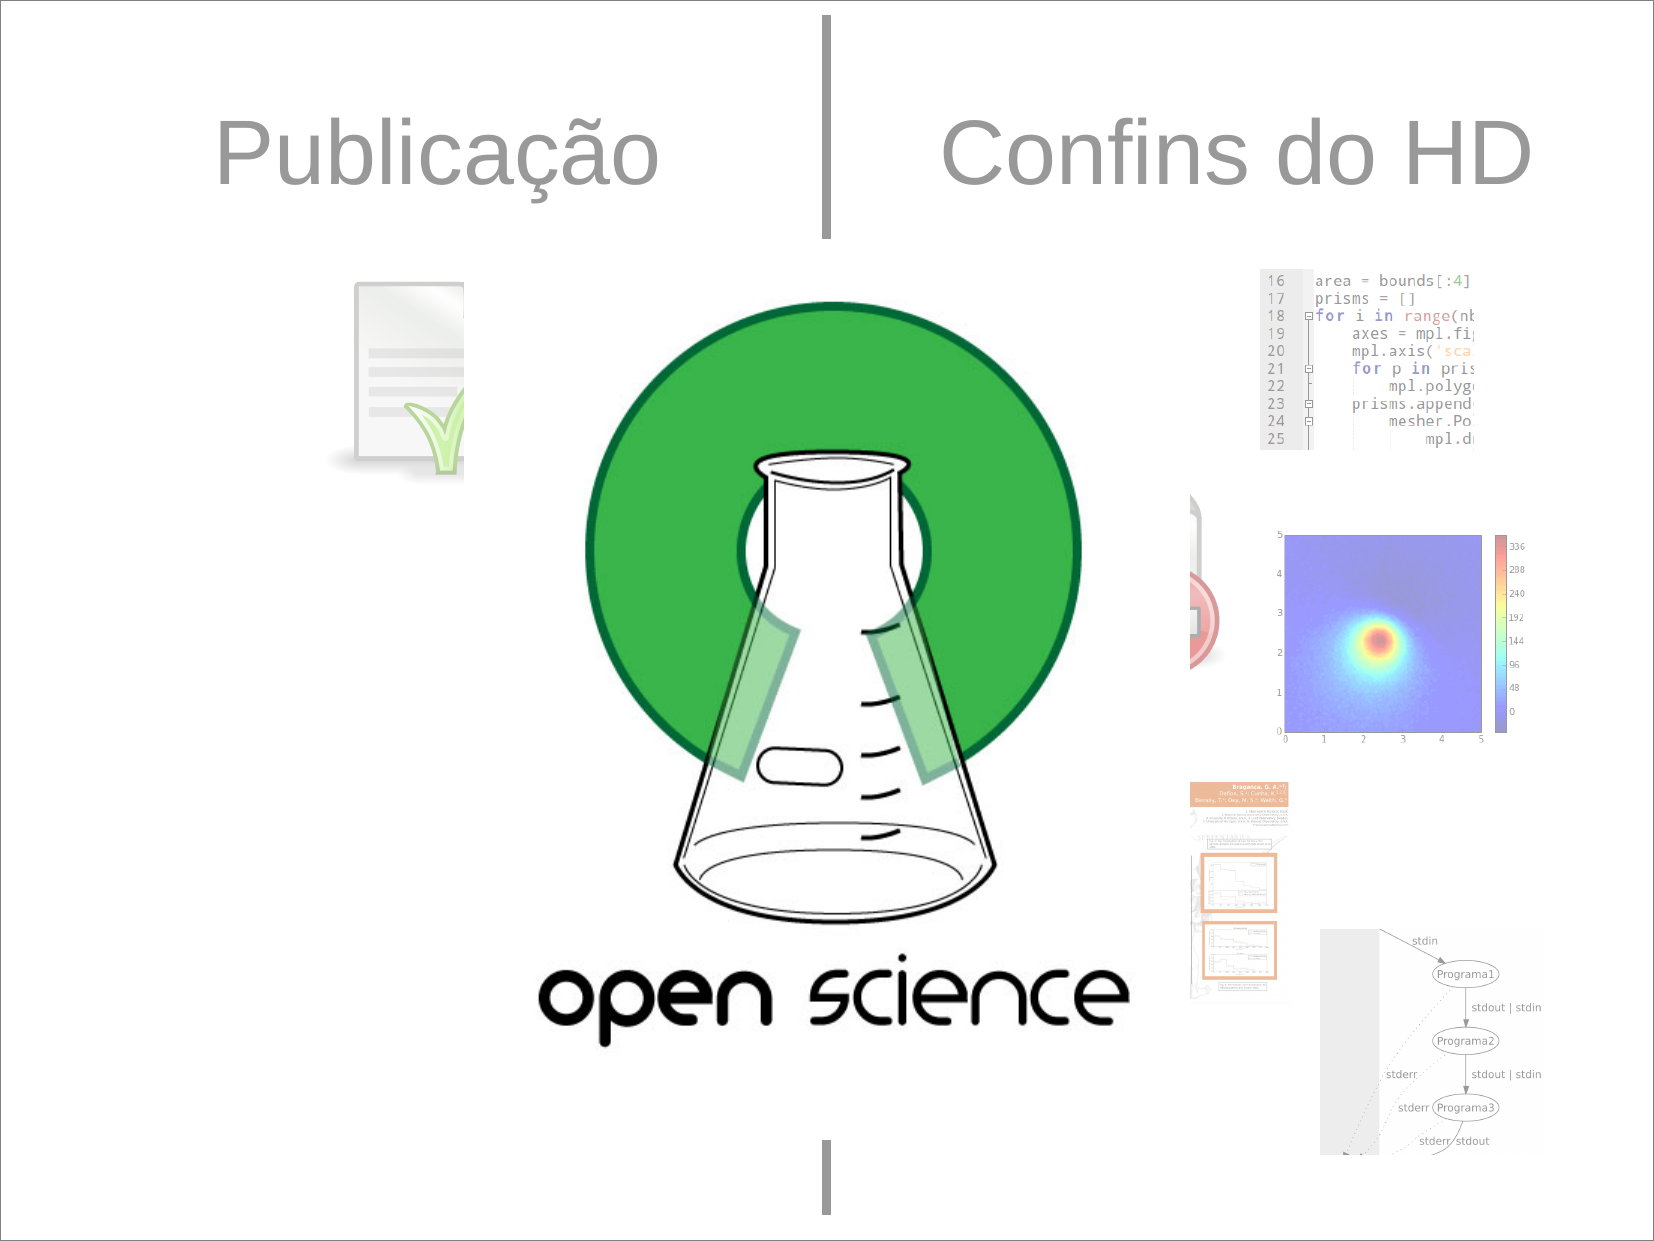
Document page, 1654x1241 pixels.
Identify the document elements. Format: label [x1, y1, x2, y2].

text_box [0, 0, 1654, 1241]
picture [464, 239, 1190, 1141]
